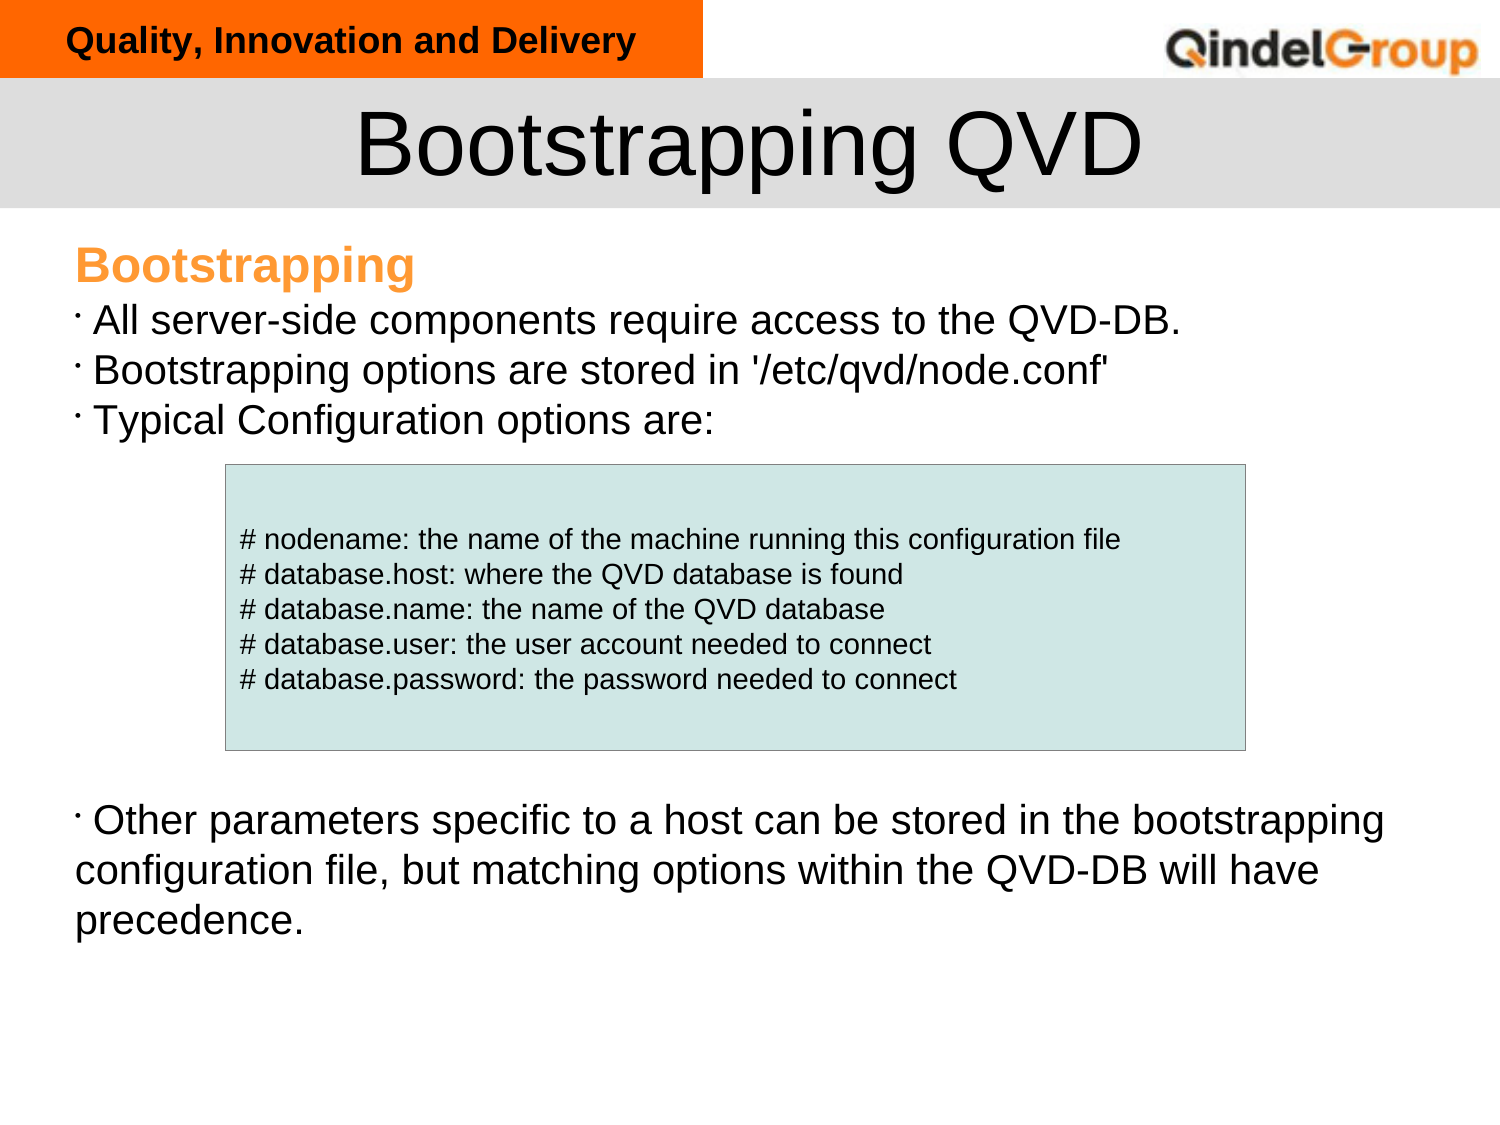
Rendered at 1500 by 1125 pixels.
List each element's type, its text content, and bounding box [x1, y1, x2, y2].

text_box # nodename: the name of the machine running this configuration file # database.host: where the QVD database is found # database.name: the name of the QVD database # database.user: the user account needed to connect # database.password: the password needed to connect [225, 464, 1246, 751]
picture [1163, 23, 1481, 78]
text_box Bootstrapping All server-side components require access to the QVD-DB. Bootstrapping options are stored in '/etc/qvd/node.conf' Typical Configuration options are: Other parameters specific to a host can be stored in the bootstrapping configuration file, but matching options within the QVD-DB will have precedence. [60, 224, 1426, 951]
title Bootstrapping QVD [75, 45, 1426, 224]
